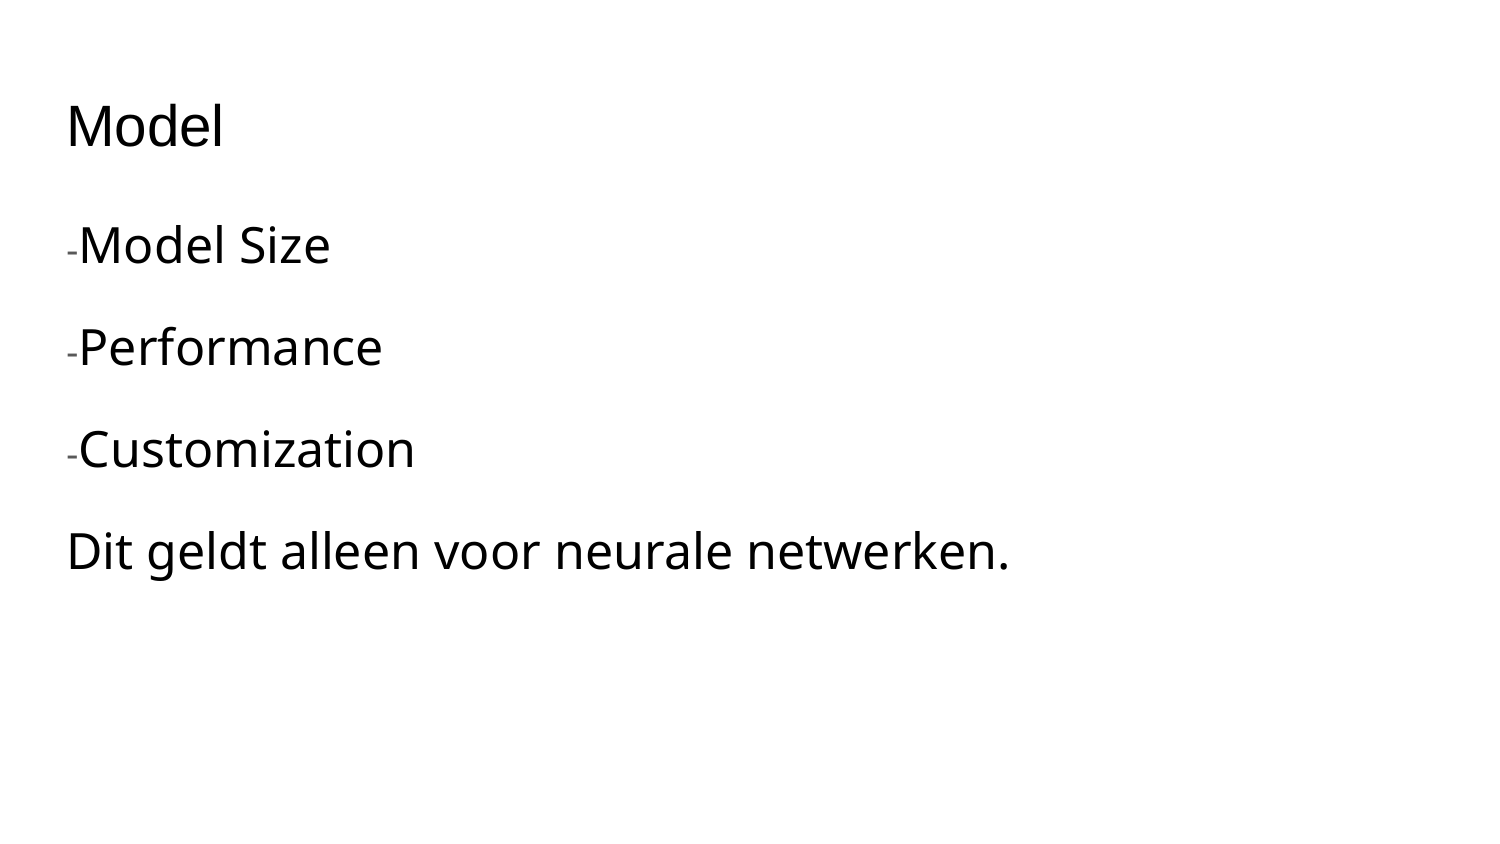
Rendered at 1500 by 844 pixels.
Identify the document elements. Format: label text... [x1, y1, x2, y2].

list -Model Size -Performance -Customization Dit geldt alleen voor neurale netwerken. [51, 189, 1449, 750]
title Model [51, 72, 1449, 167]
